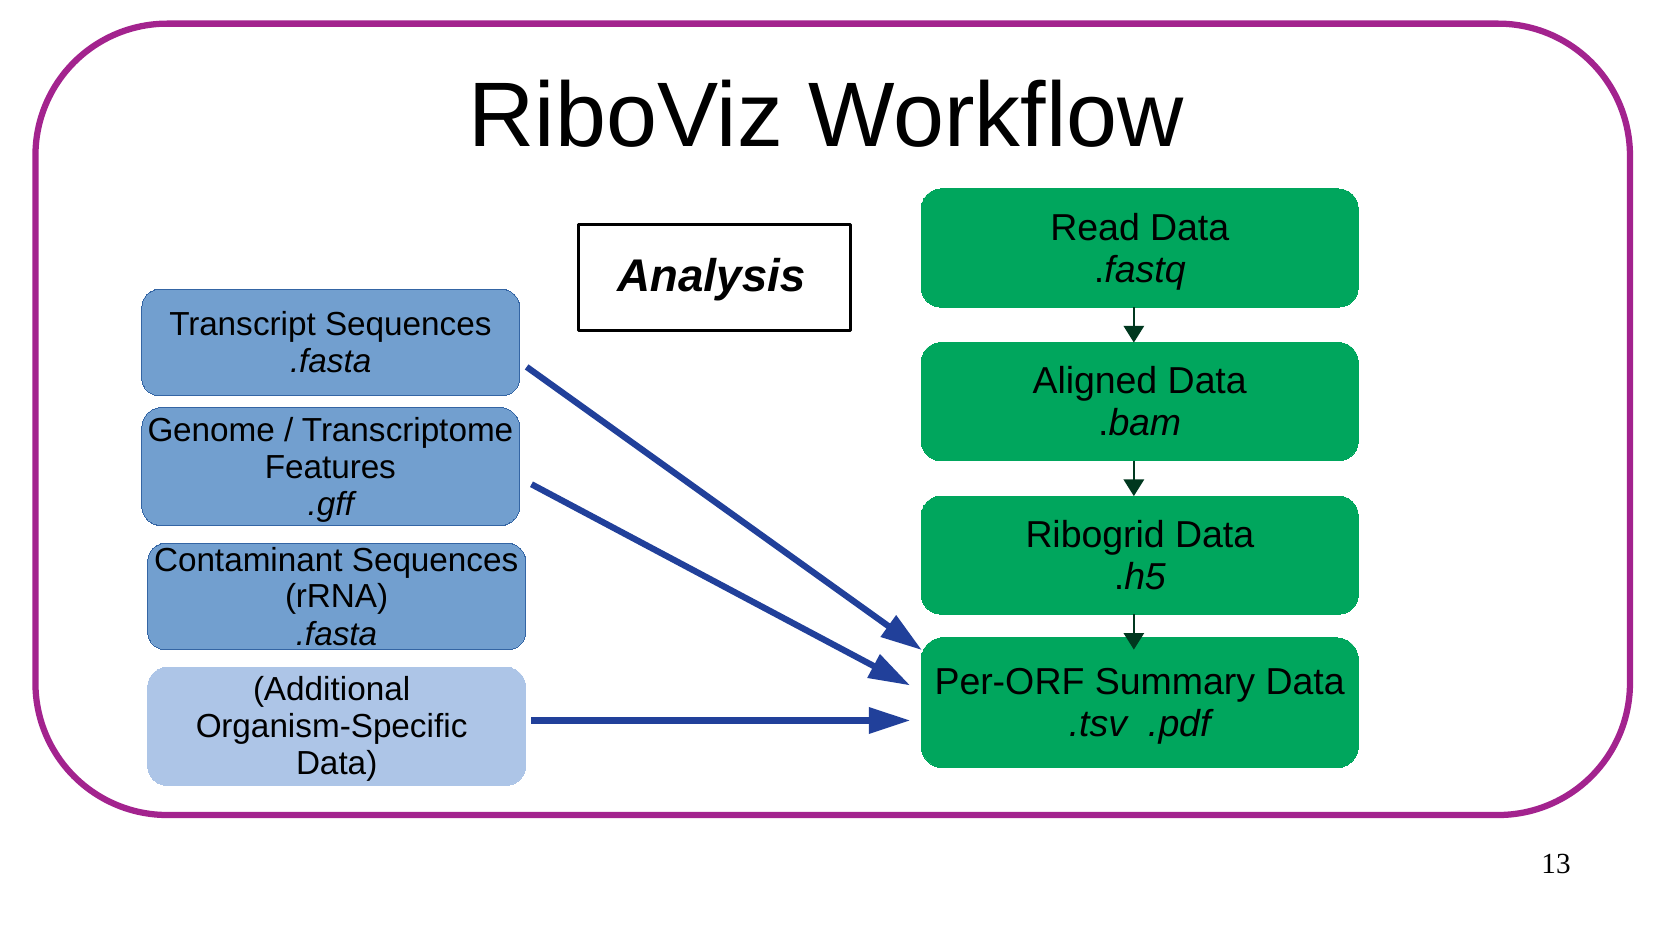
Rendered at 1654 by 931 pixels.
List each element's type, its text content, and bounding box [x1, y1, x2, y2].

text_box Contaminant Sequences (rRNA) .fasta [147, 543, 526, 650]
text_box Per-ORF Summary Data .tsv .pdf [921, 637, 1359, 768]
title RiboViz Workflow [82, 37, 1571, 193]
text_box (Additional Organism-Specific Data) [147, 667, 526, 786]
text_box Read Data .fastq [921, 188, 1359, 308]
text_box Analysis [602, 242, 892, 325]
text_box Ribogrid Data .h5 [921, 496, 1359, 615]
text_box Genome / Transcriptome Features .gff [141, 407, 520, 526]
text_box Aligned Data .bam [921, 342, 1359, 461]
text_box Transcript Sequences .fasta [141, 289, 520, 396]
